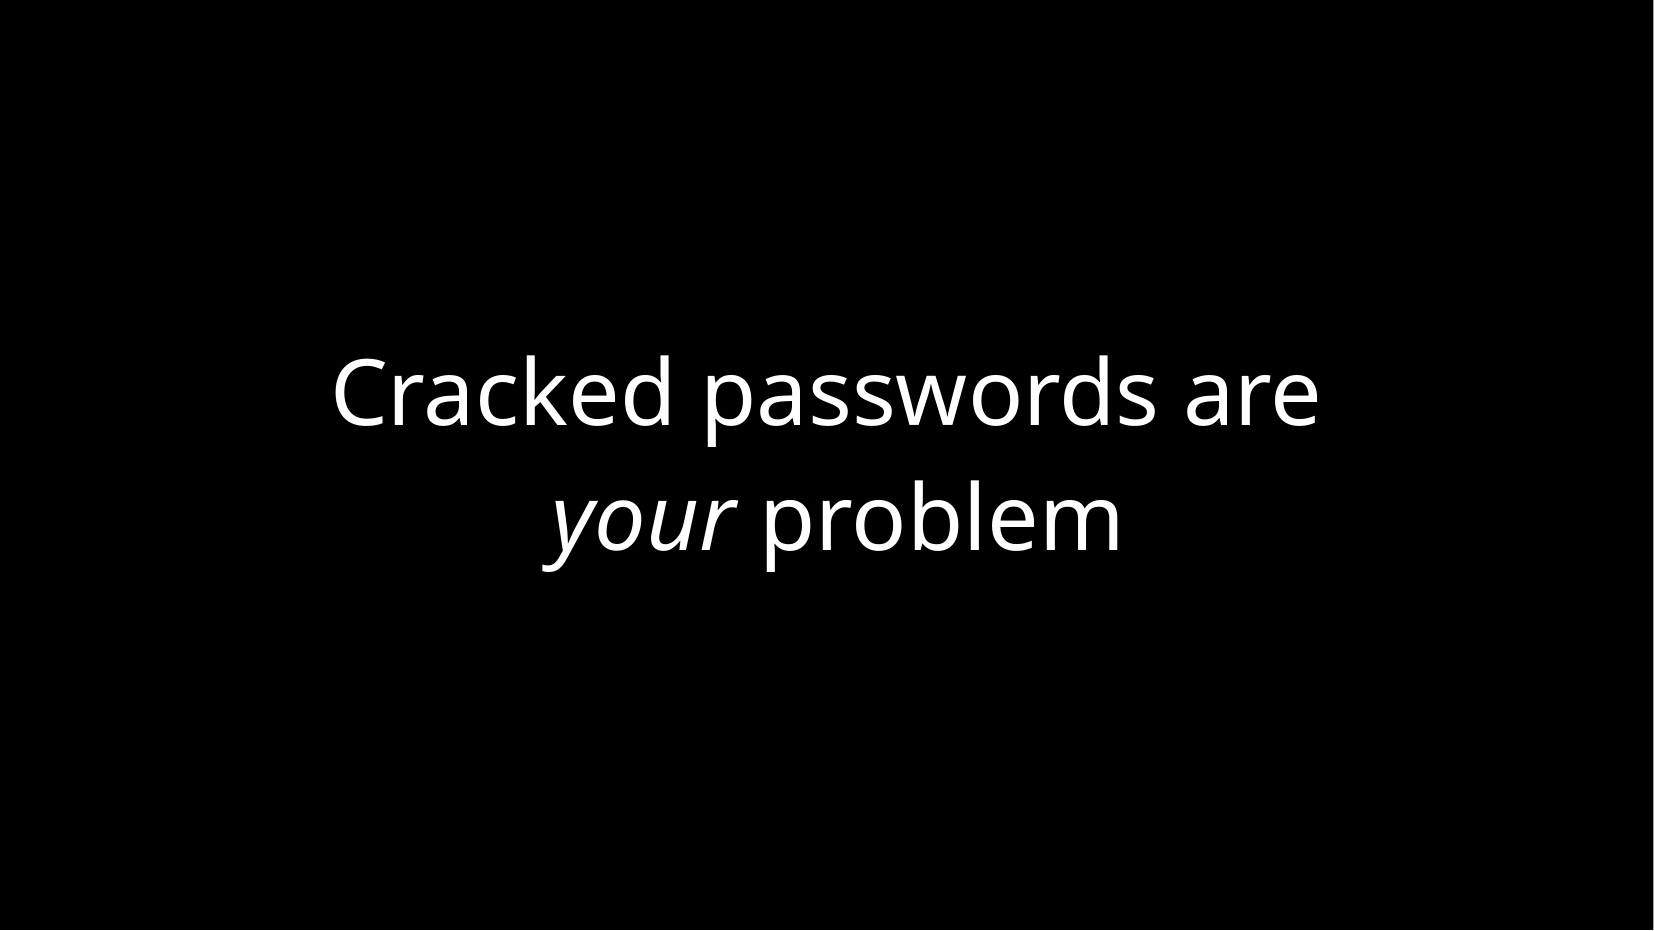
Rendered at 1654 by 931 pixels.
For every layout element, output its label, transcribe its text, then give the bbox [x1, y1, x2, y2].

title Cracked passwords are your problem [82, 341, 1571, 564]
